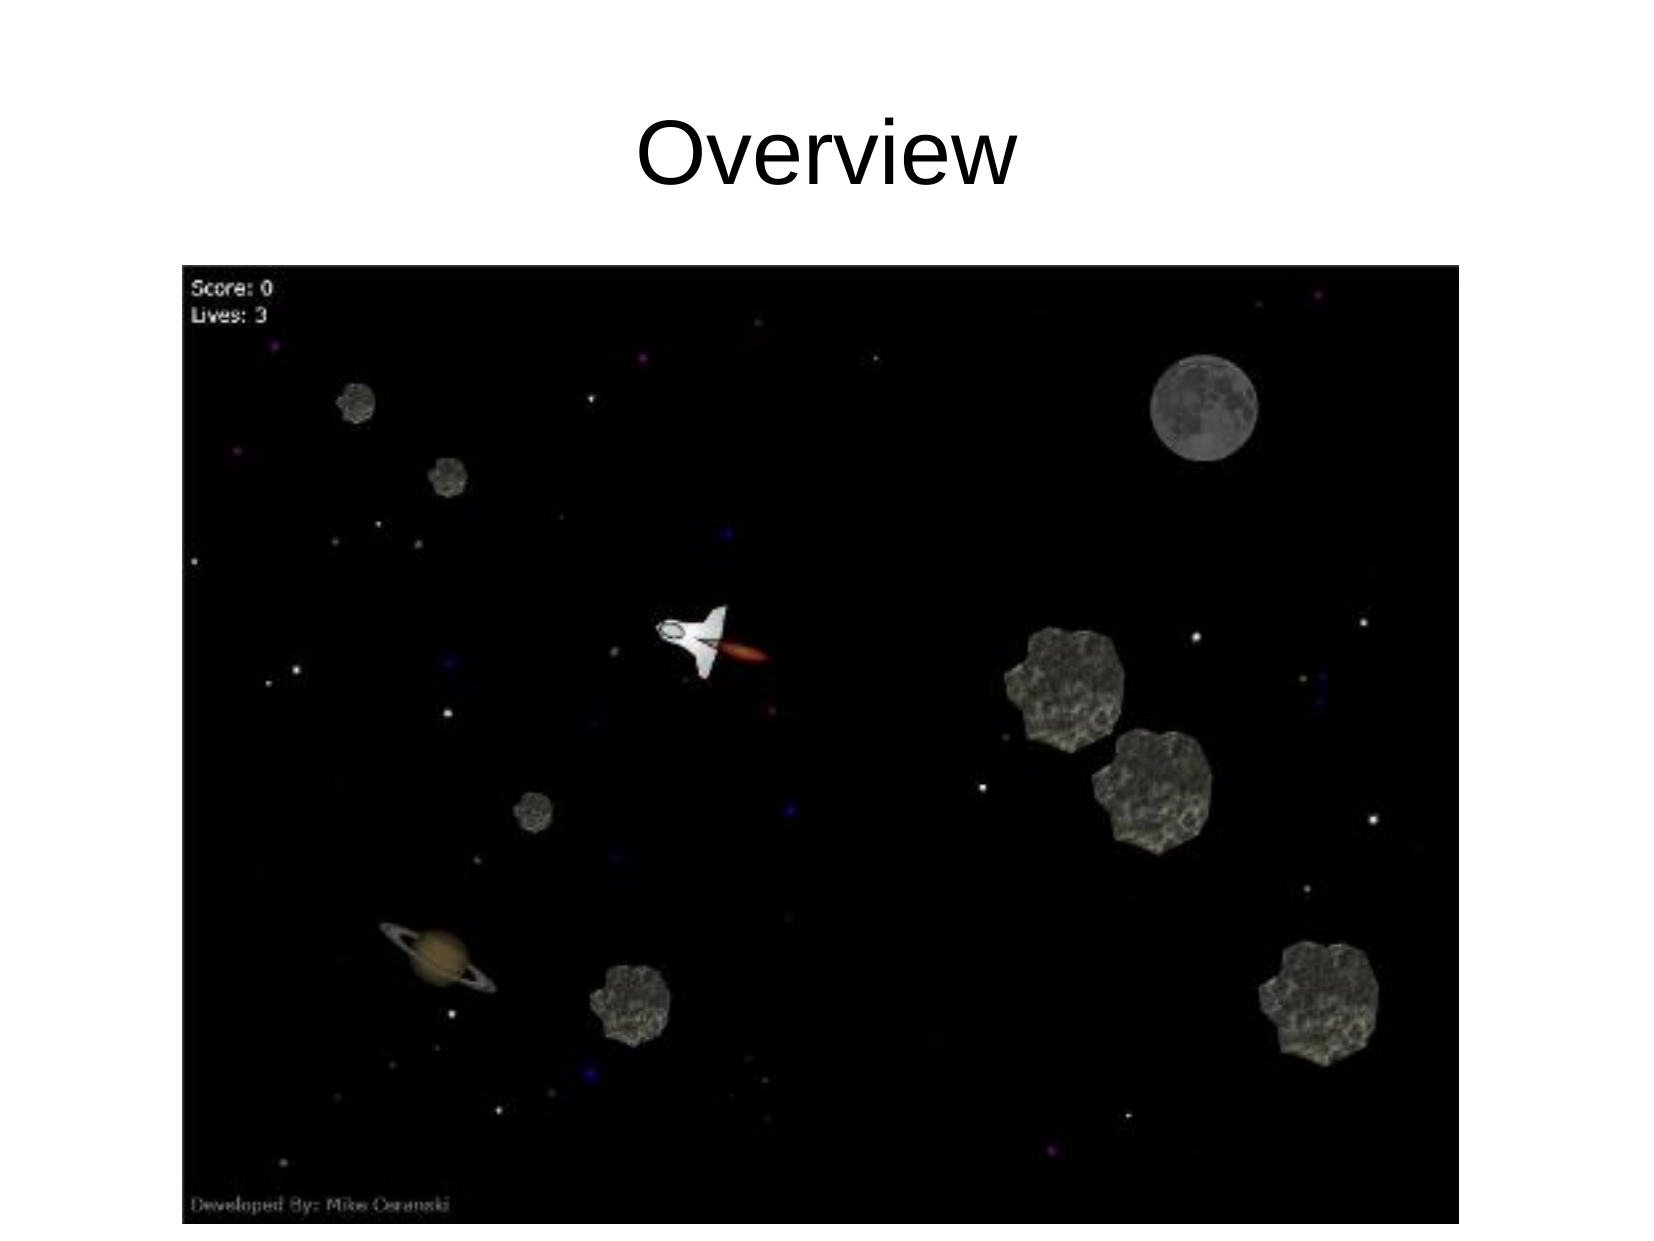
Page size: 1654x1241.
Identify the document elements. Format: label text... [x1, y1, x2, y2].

title Overview [82, 49, 1571, 257]
picture [182, 265, 1459, 1224]
